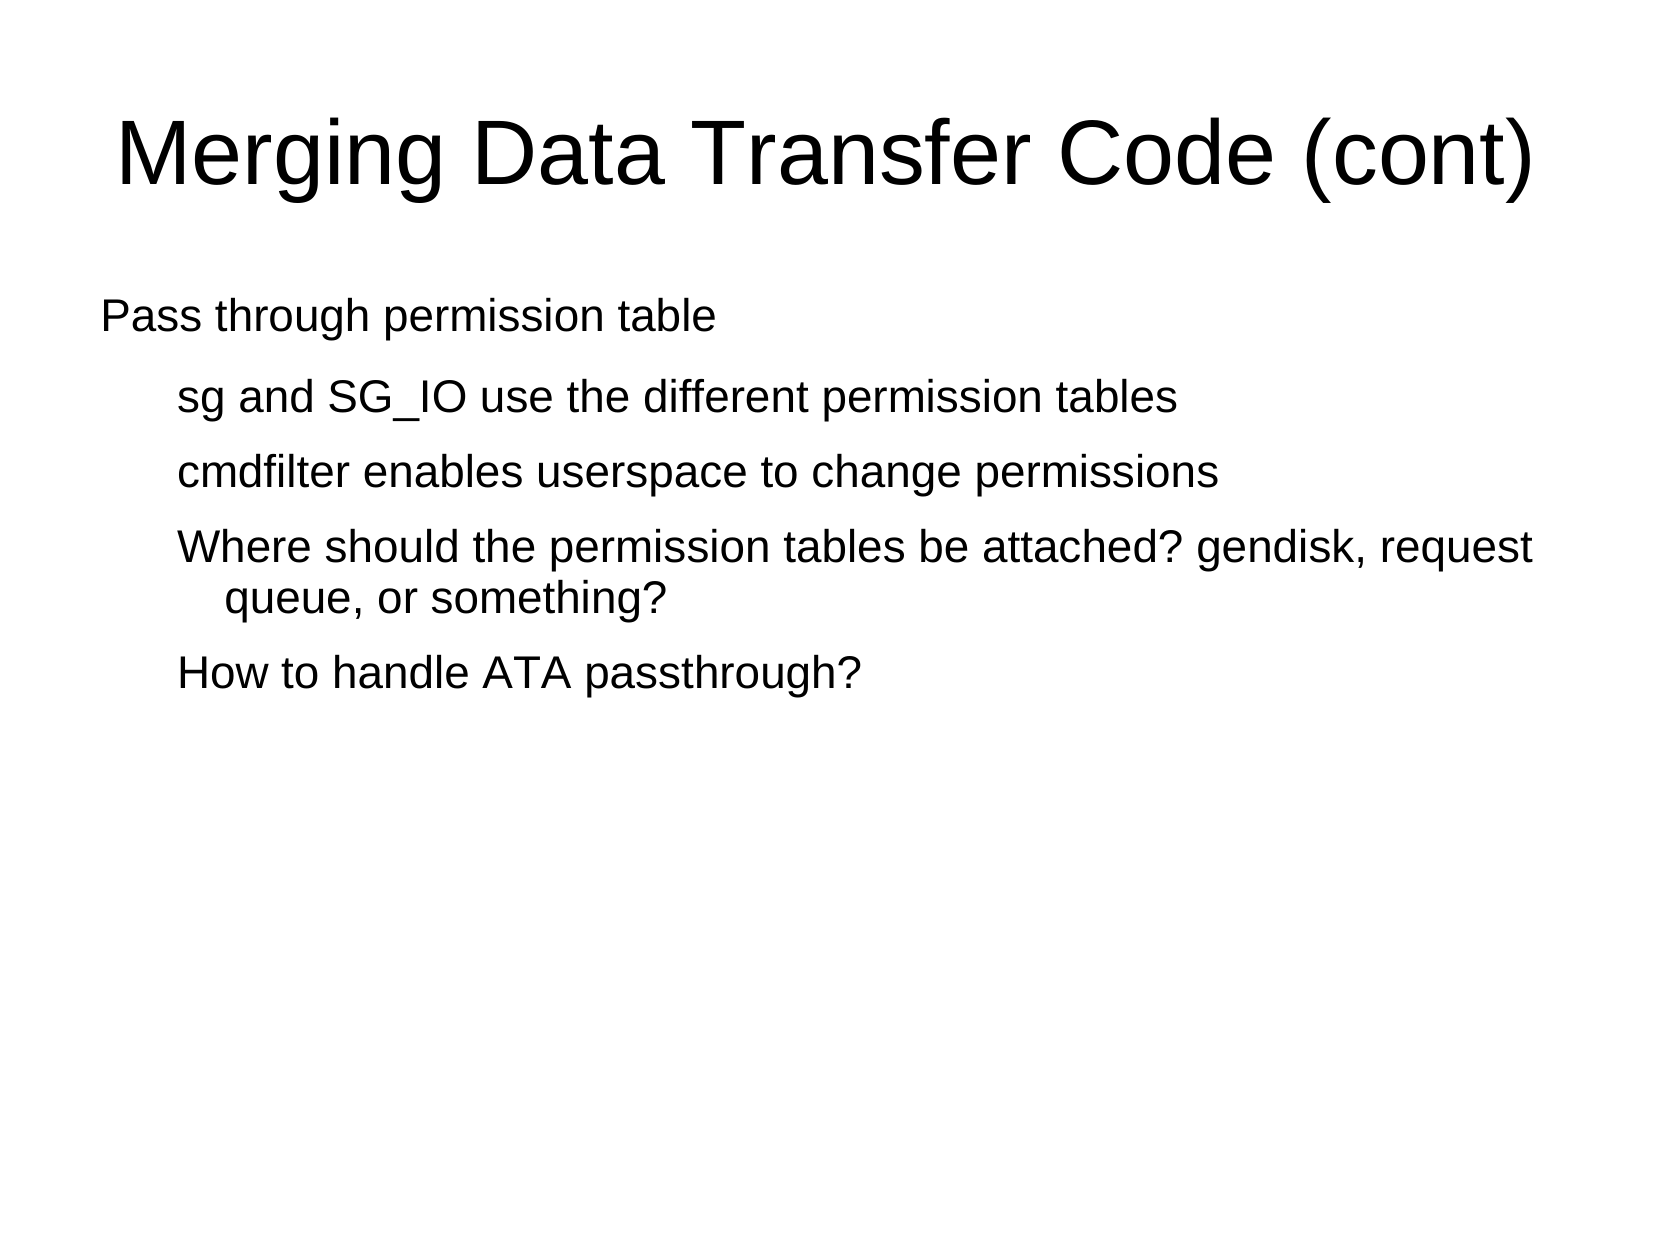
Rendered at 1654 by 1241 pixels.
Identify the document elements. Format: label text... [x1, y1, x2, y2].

list Pass through permission table sg and SG_IO use the different permission tables cmdfilter enables userspace to change permissions Where should the permission tables be attached? gendisk, request queue, or something? How to handle ATA passthrough? [82, 290, 1571, 1109]
title Merging Data Transfer Code (cont) [82, 49, 1571, 257]
